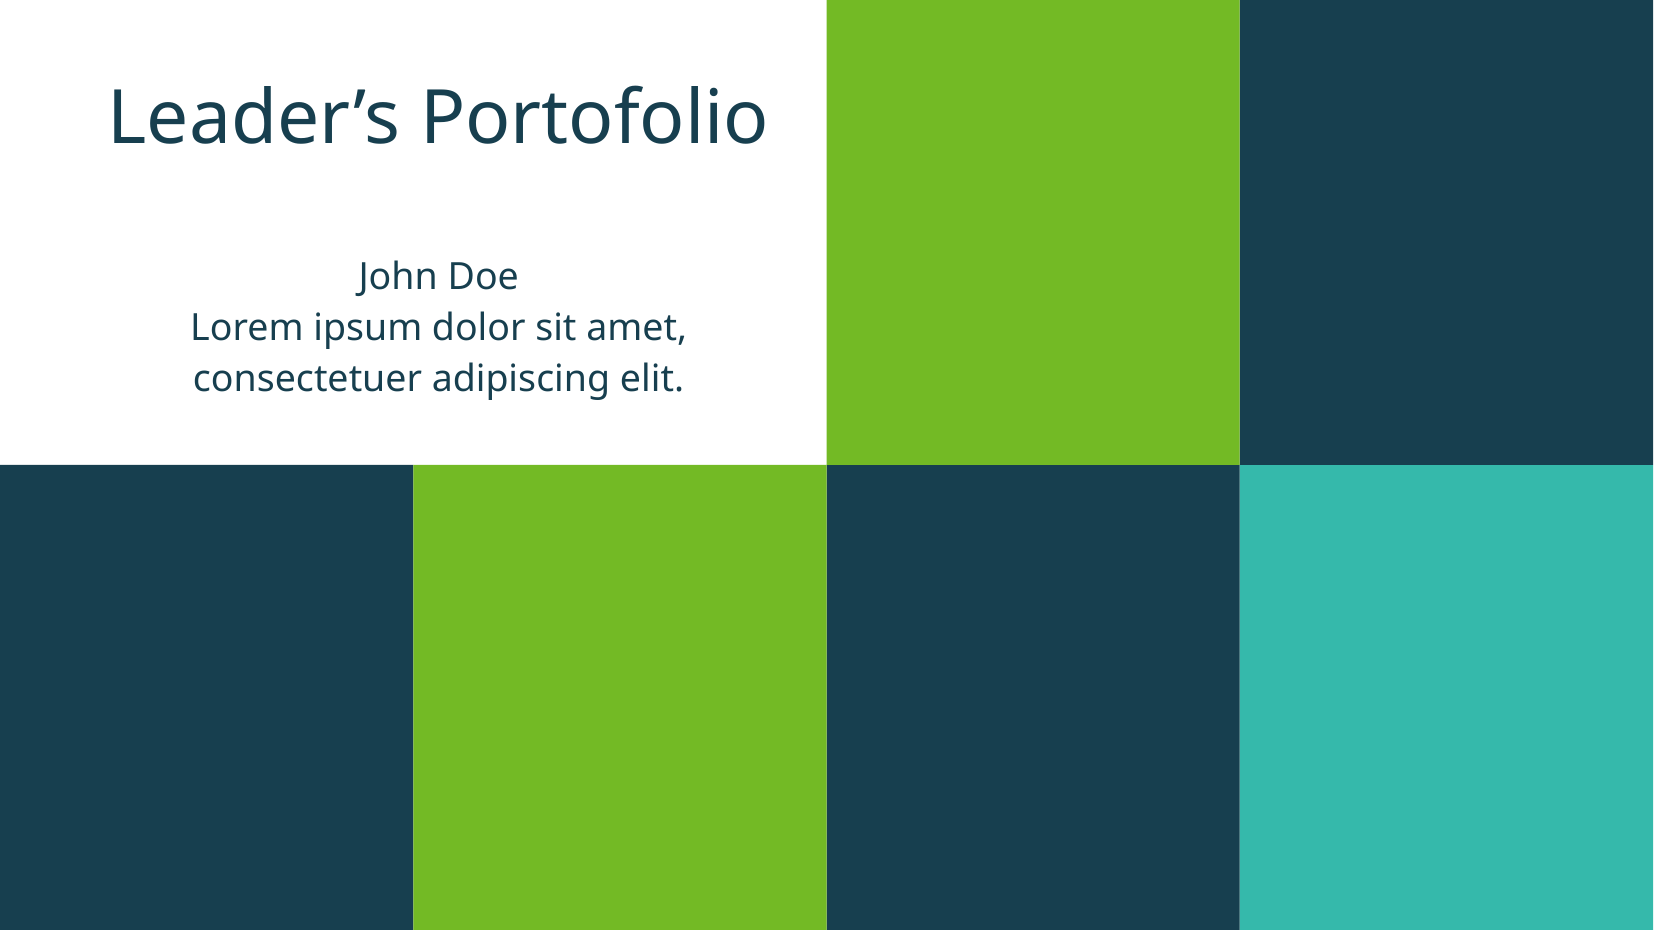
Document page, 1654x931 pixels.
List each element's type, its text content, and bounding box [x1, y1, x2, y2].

title Leader’s Portofolio [82, 37, 796, 193]
text_box [0, 0, 1654, 930]
text_box John Doe Lorem ipsum dolor sit amet, consectetuer adipiscing elit. [82, 217, 796, 436]
